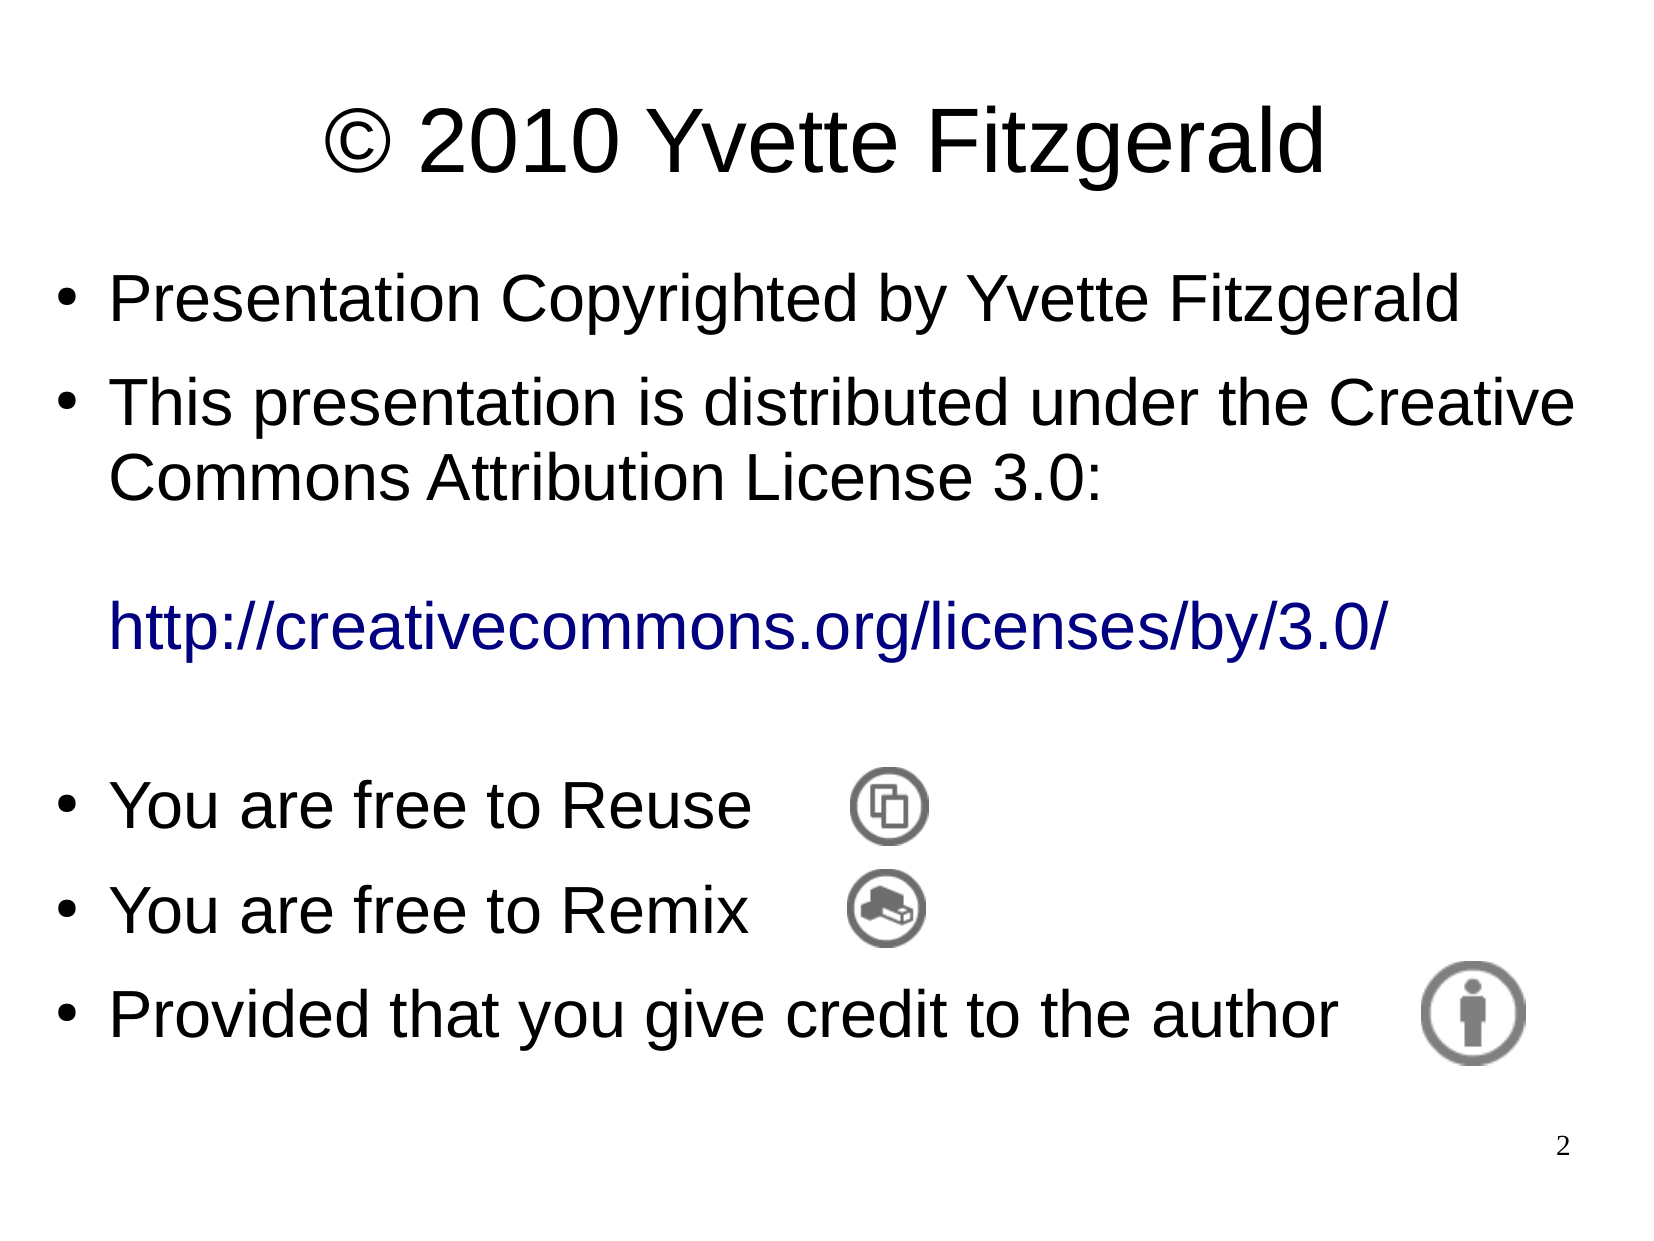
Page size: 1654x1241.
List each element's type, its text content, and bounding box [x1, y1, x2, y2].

picture [1421, 961, 1526, 1066]
list Presentation Copyrighted by Yvette Fitzgerald This presentation is distributed under the Creative Commons Attribution License 3.0: http://creativecommons.org/licenses/by/3.0/ You are free to Reuse You are free to Remix Provided that you give credit to the author [37, 260, 1613, 1126]
picture [850, 767, 929, 846]
picture [847, 869, 926, 948]
title © 2010 Yvette Fitzgerald [82, 37, 1571, 245]
